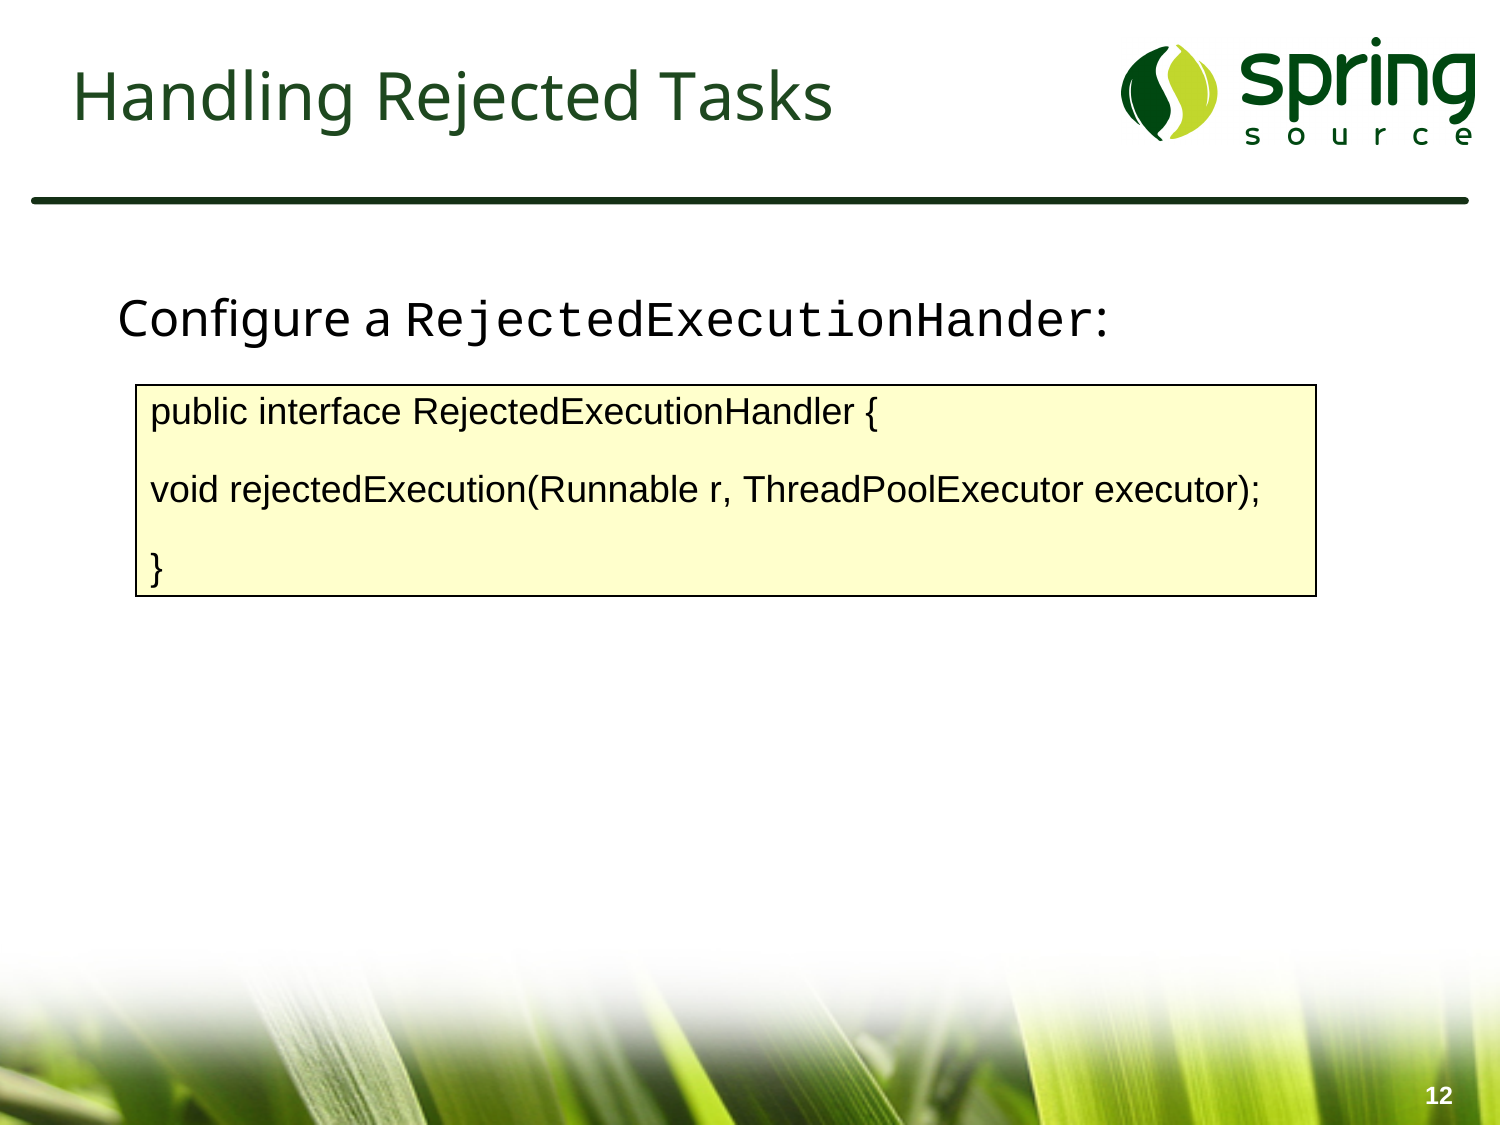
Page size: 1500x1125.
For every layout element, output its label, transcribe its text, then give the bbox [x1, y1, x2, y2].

title Handling Rejected Tasks [56, 13, 1089, 176]
picture [1121, 37, 1475, 145]
text_box public interface RejectedExecutionHandler { void rejectedExecution(Runnable r, ThreadPoolExecutor executor); } [135, 385, 1316, 597]
list Configure a RejectedExecutionHander: [103, 275, 1394, 938]
picture [0, 944, 1500, 1125]
